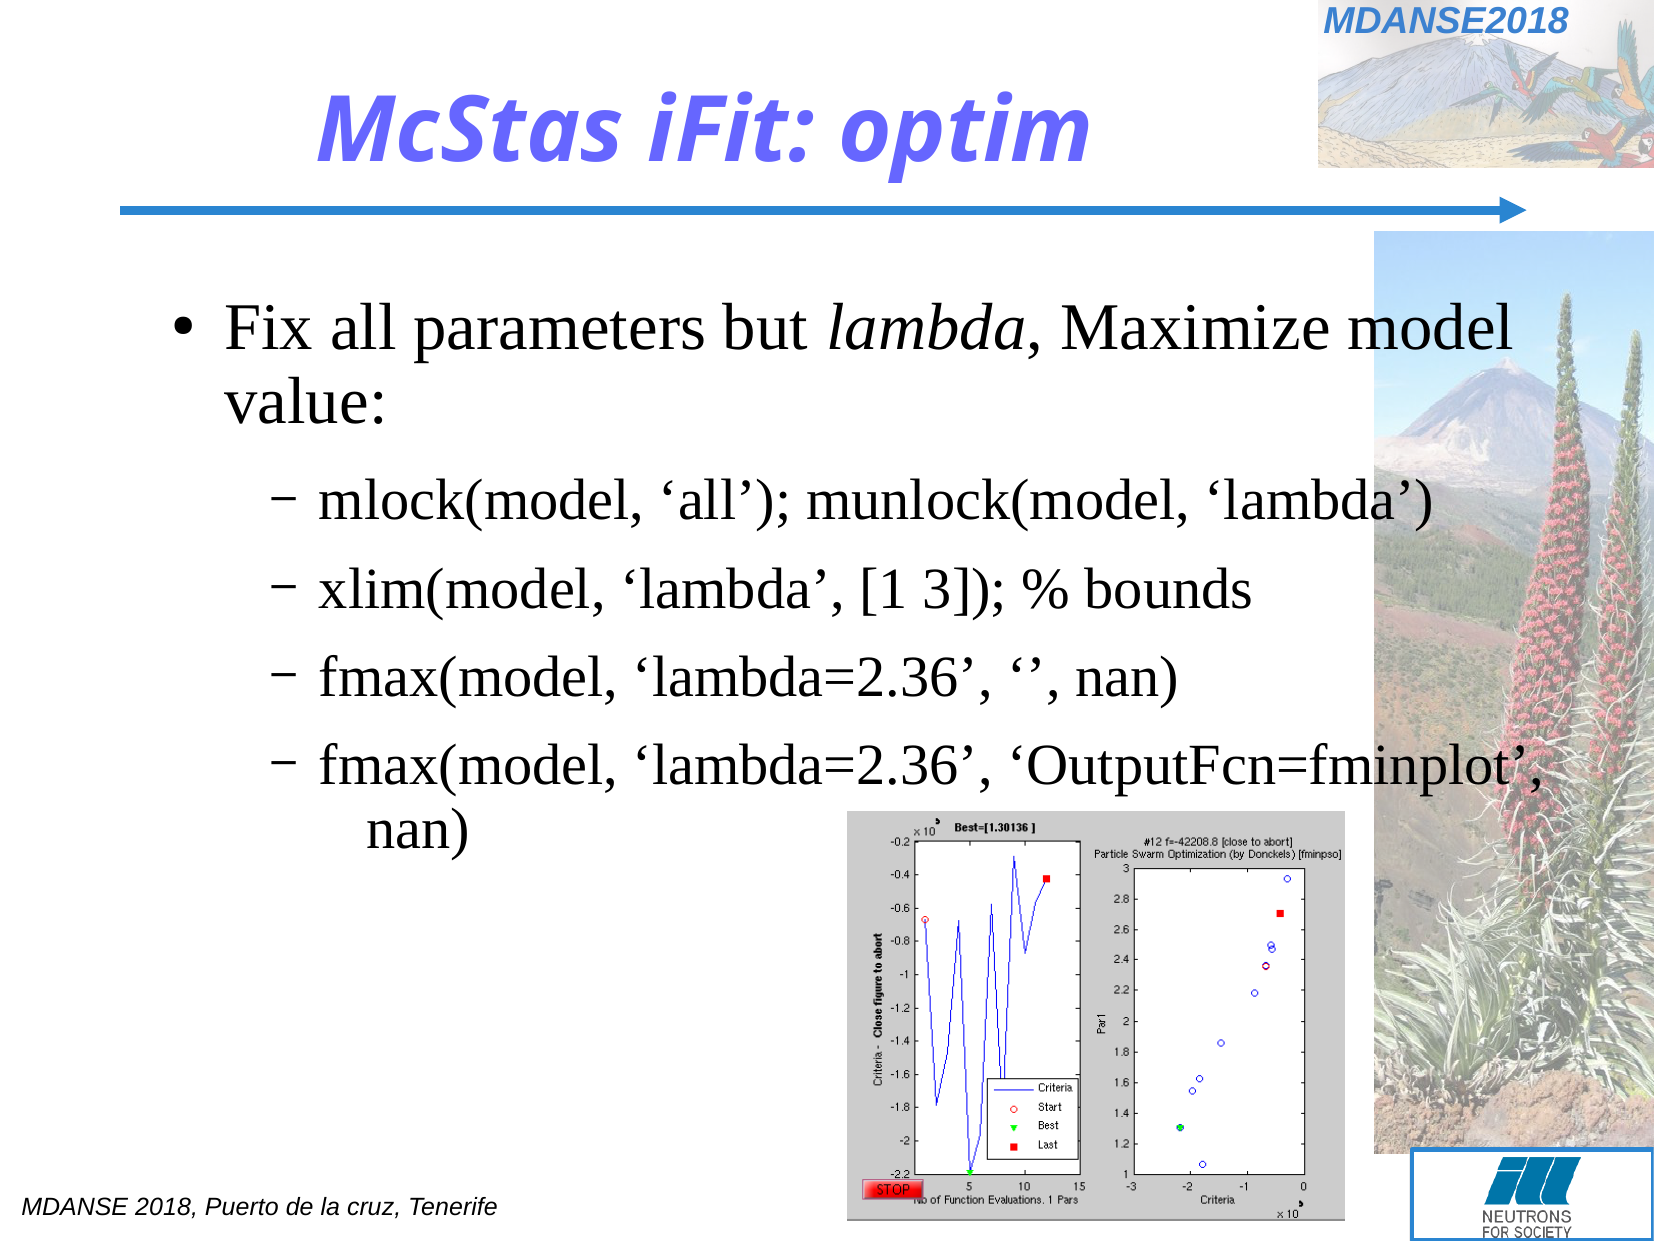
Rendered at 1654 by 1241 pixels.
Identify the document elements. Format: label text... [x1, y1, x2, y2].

list Fix all parameters but lambda, Maximize model value: mlock(model, ‘all’); munlock(model, ‘lambda’) xlim(model, ‘lambda’, [1 3]); % bounds fmax(model, ‘lambda=2.36’, ‘’, nan) fmax(model, ‘lambda=2.36’, ‘OutputFcn=fminplot’, nan) [82, 290, 1571, 1010]
picture [847, 811, 1345, 1222]
picture [1479, 1153, 1583, 1241]
title McStas iFit: optim [82, 49, 1328, 203]
